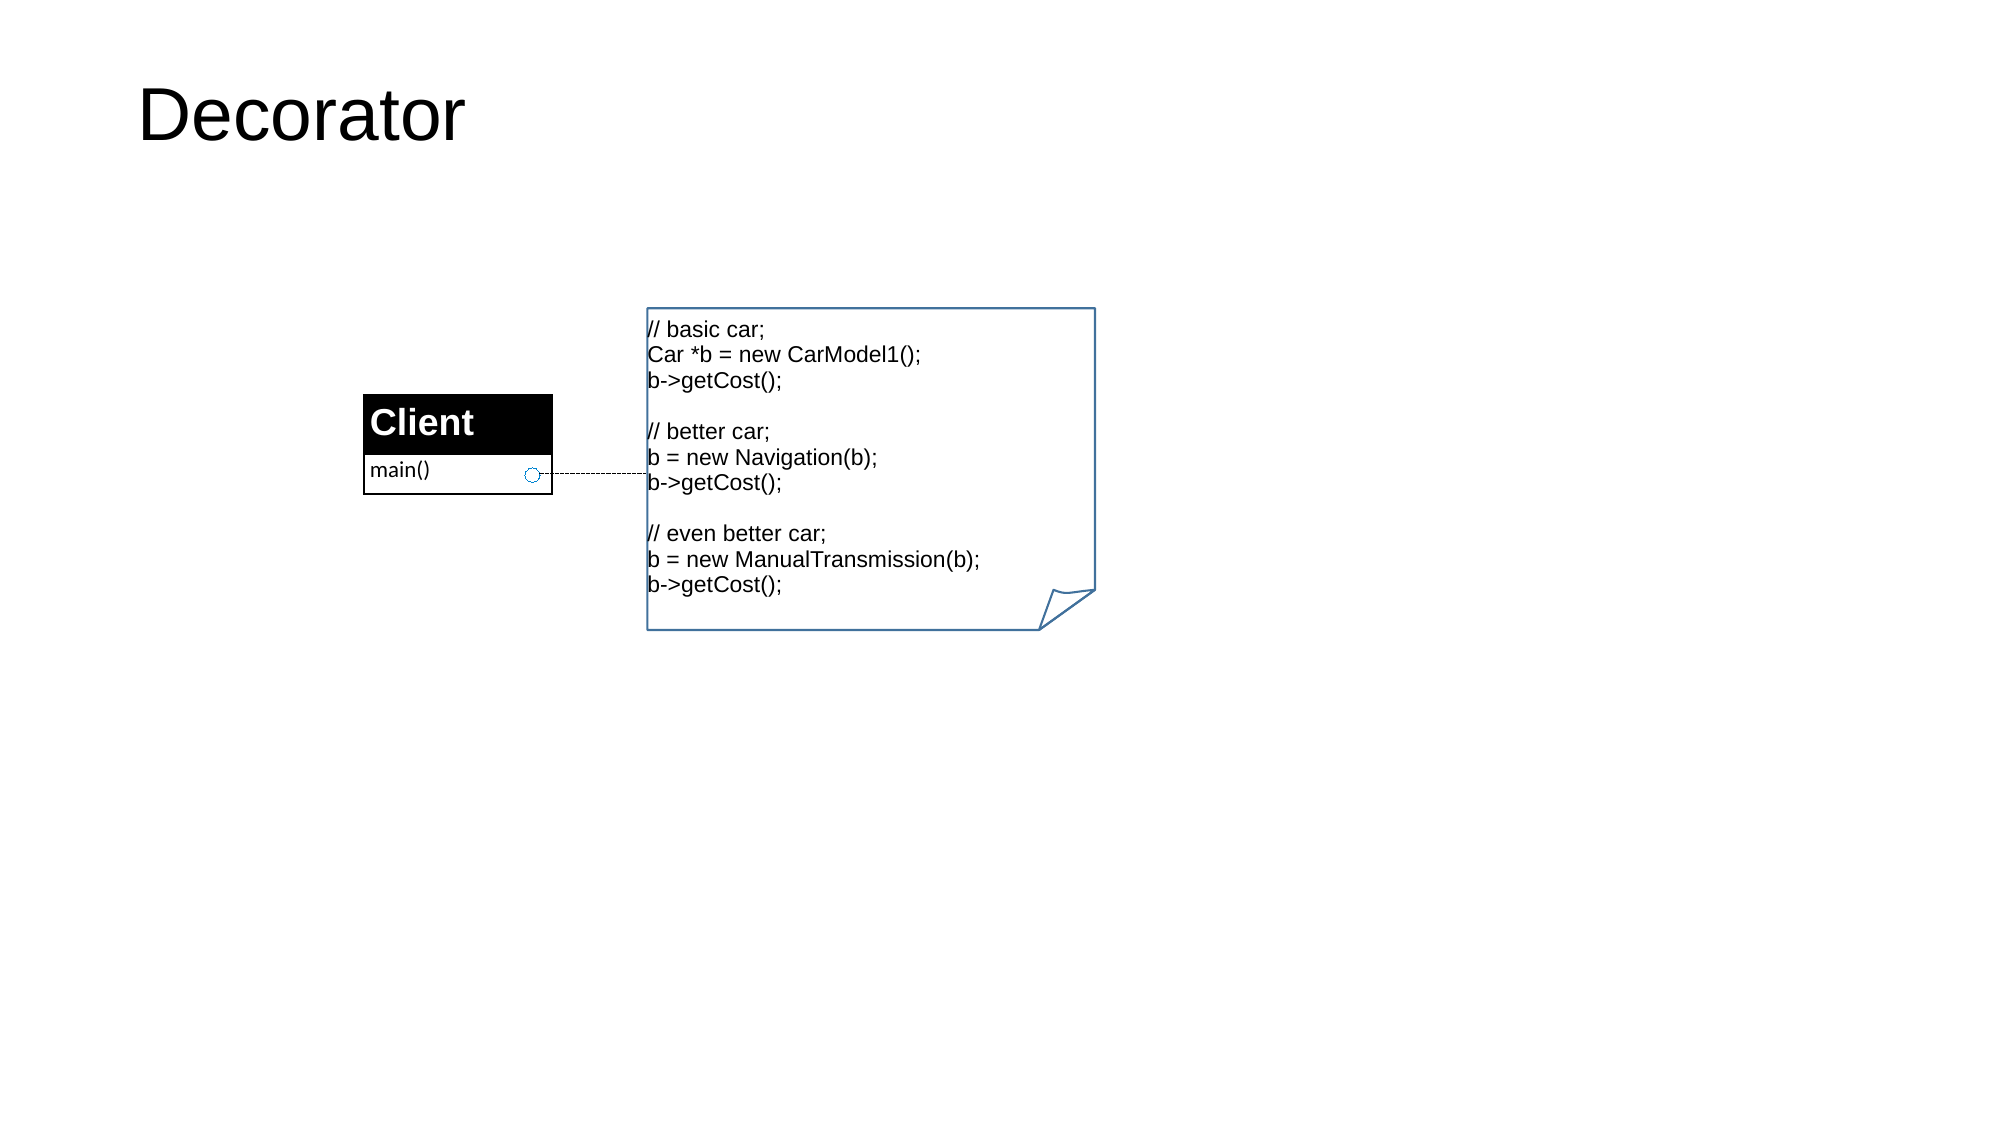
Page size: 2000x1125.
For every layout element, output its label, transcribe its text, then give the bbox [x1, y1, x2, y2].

title Decorator [137, 60, 526, 166]
text_box // basic car; Car *b = new CarModel1(); b->getCost(); // better car; b = new Navigation(b); b->getCost(); // even better car; b = new ManualTransmission(b); b->getCost(); [647, 308, 1096, 631]
table_cell main() [365, 455, 551, 493]
table_header Client [365, 396, 551, 453]
